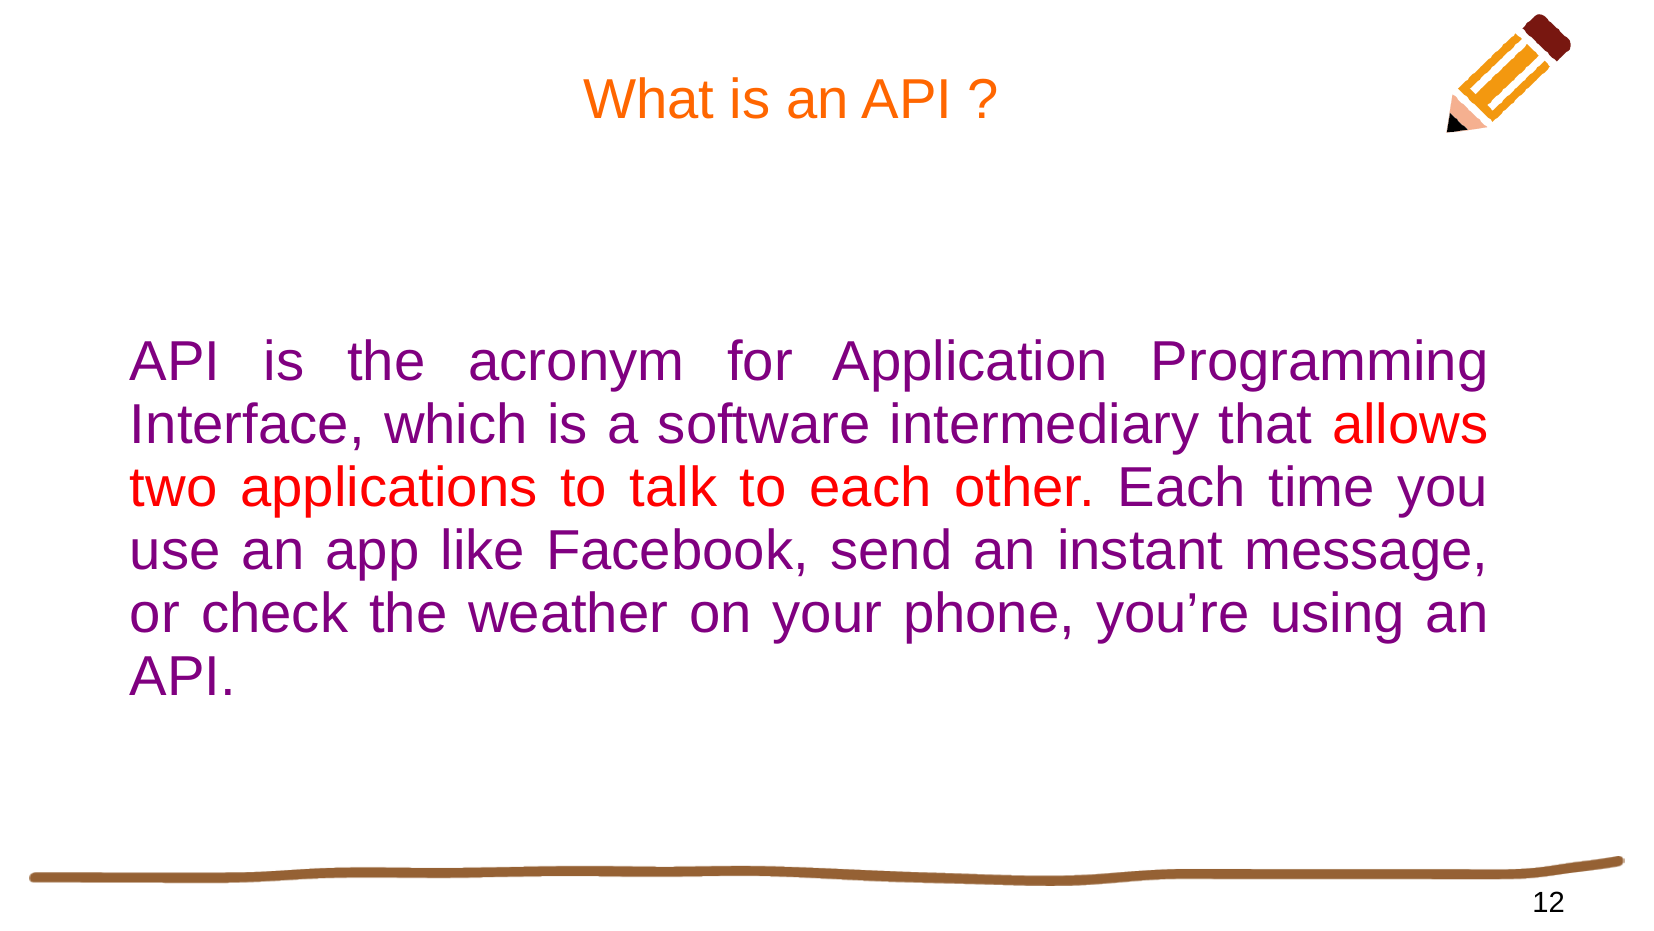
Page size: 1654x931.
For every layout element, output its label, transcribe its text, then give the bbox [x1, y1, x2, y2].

picture [29, 856, 1625, 886]
picture [1446, 14, 1571, 133]
title What is an API ? [112, 47, 1471, 151]
title API is the acronym for Application Programming Interface, which is a software intermediary that allows two applications to talk to each other. Each time you use an app like Facebook, send an instant message, or check the weather on your phone, you’re using an API. [129, 329, 1489, 708]
